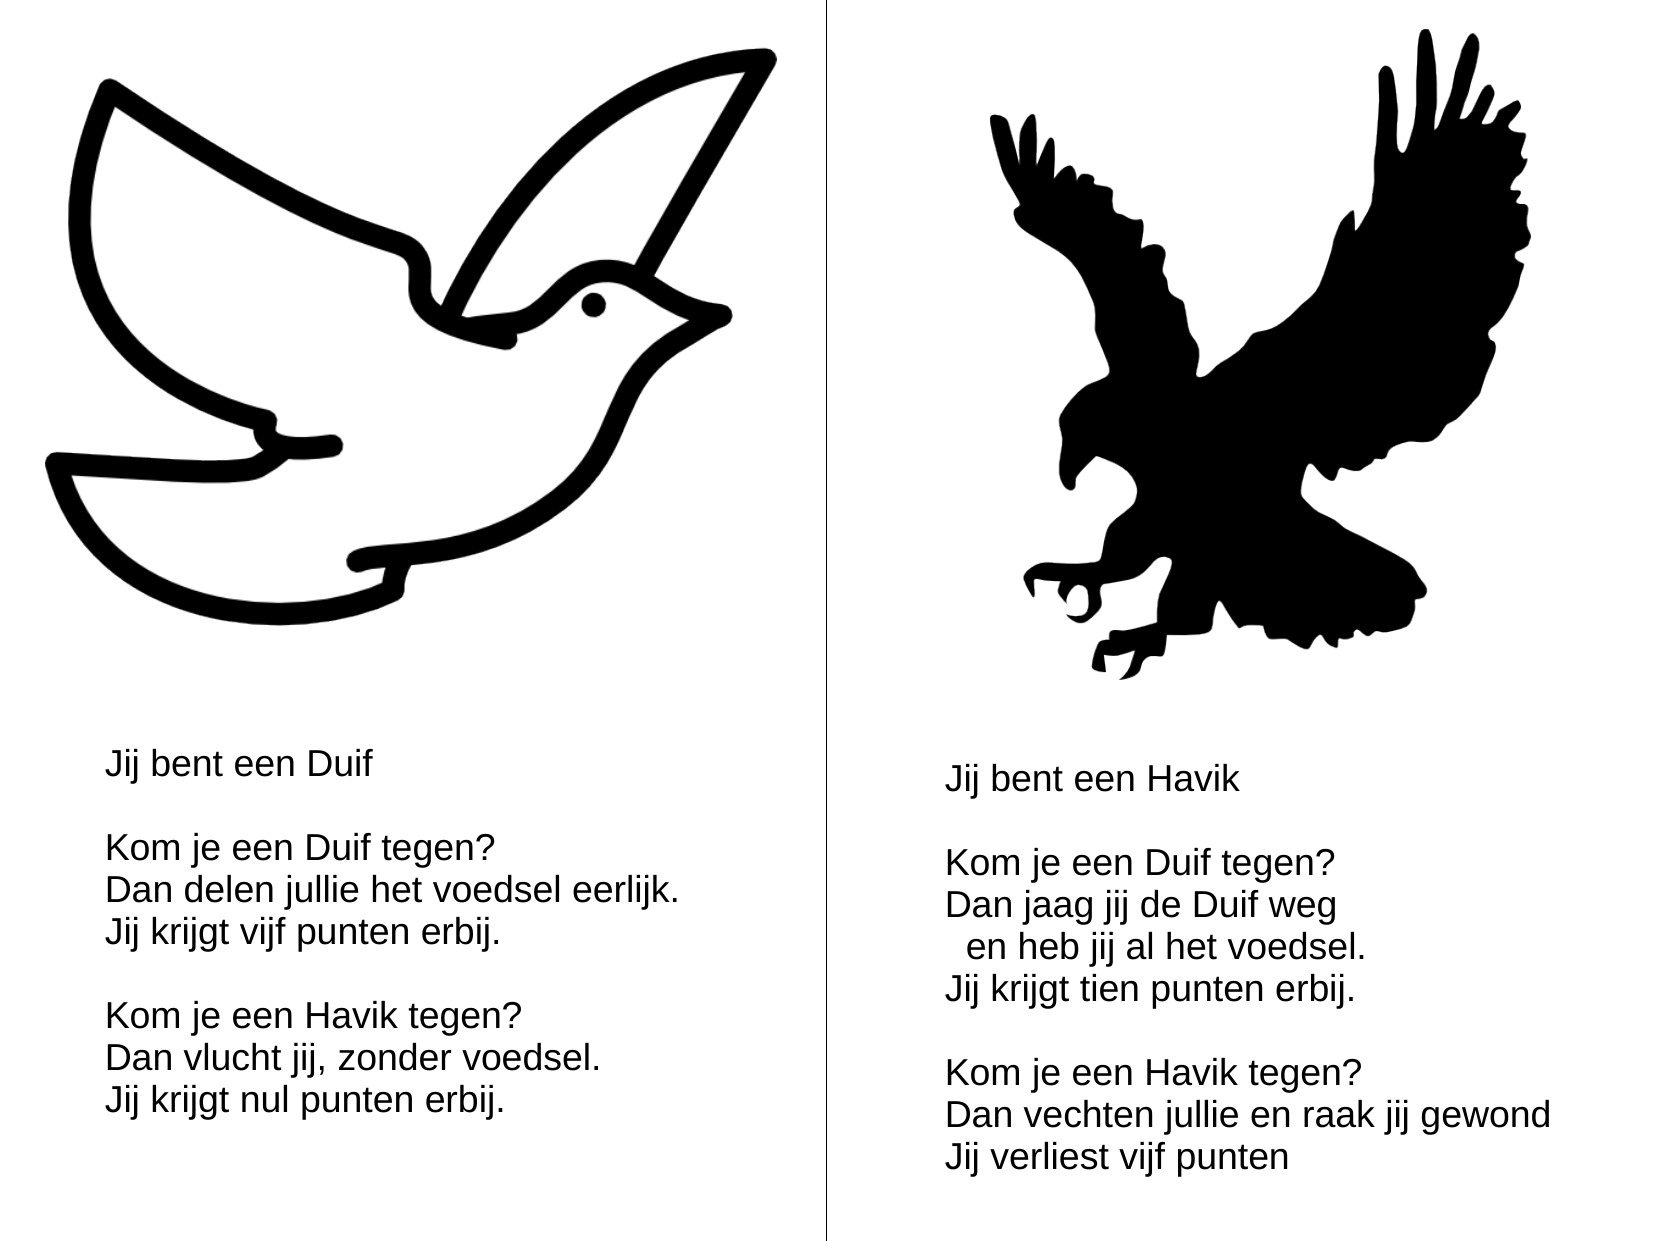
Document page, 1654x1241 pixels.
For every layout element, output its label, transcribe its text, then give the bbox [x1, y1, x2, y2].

text_box Jij bent een Havik Kom je een Duif tegen? Dan jaag jij de Duif weg en heb jij al het voedsel. Jij krijgt tien punten erbij. Kom je een Havik tegen? Dan vechten jullie en raak jij gewond Jij verliest vijf punten [930, 750, 1567, 1185]
picture [990, 29, 1531, 680]
picture [45, 44, 777, 631]
text_box Jij bent een Duif Kom je een Duif tegen? Dan delen jullie het voedsel eerlijk. Jij krijgt vijf punten erbij. Kom je een Havik tegen? Dan vlucht jij, zonder voedsel. Jij krijgt nul punten erbij. [90, 735, 751, 1171]
